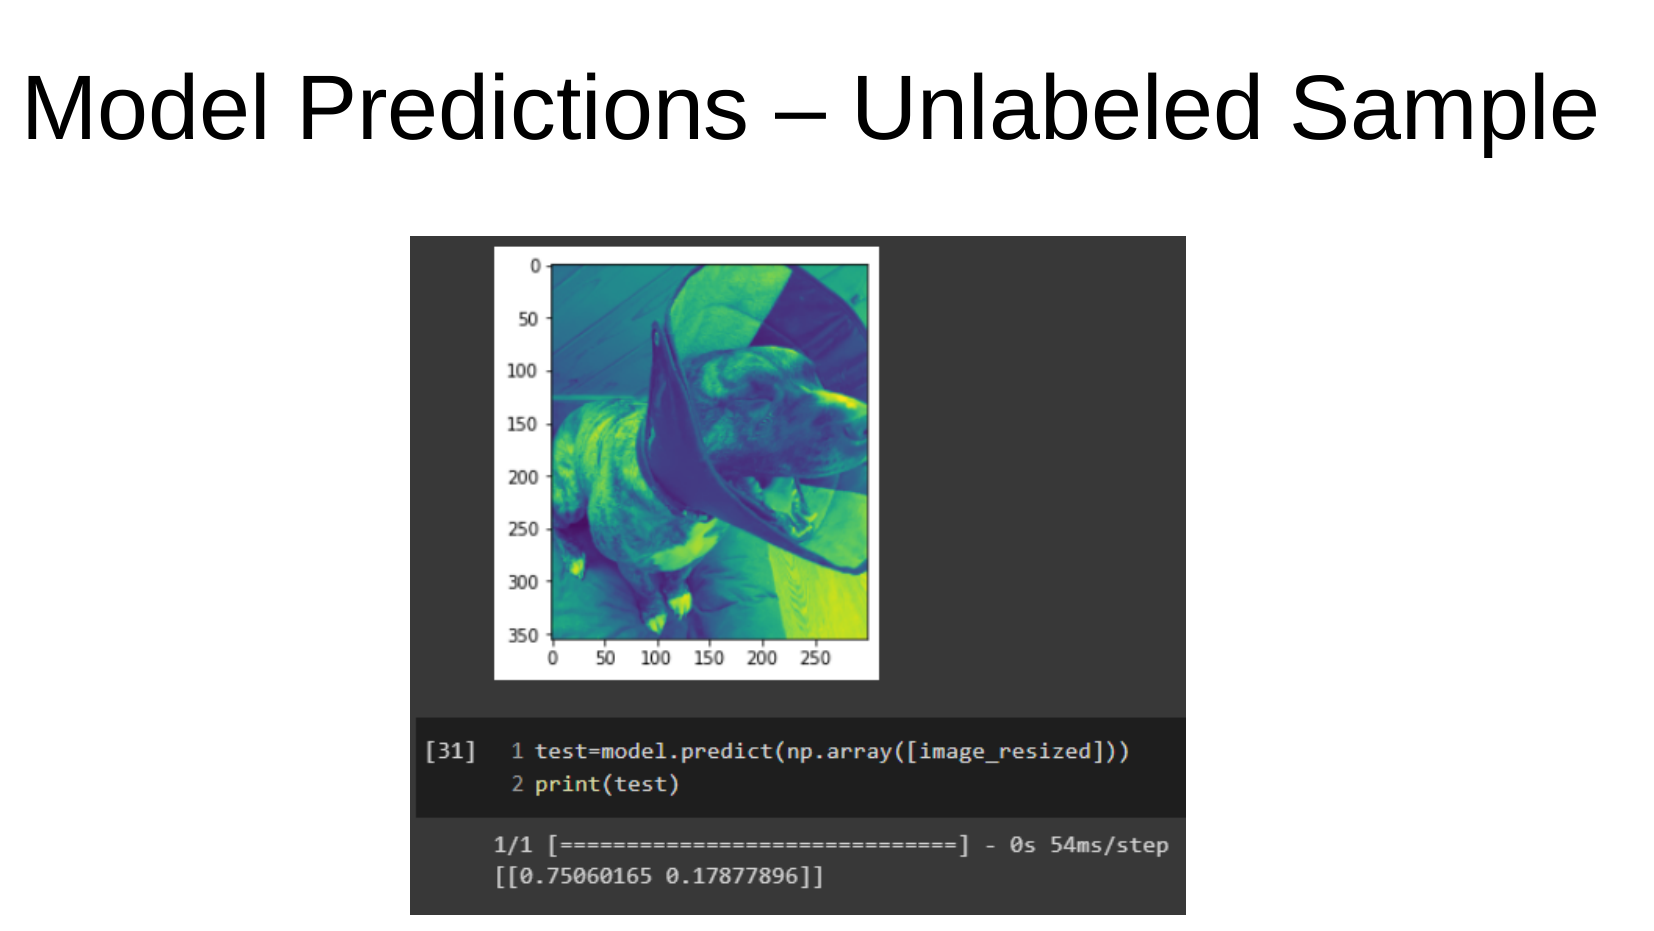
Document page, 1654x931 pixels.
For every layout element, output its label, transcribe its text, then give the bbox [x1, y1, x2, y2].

picture [410, 236, 1186, 916]
title Model Predictions – Unlabeled Sample [4, 4, 1621, 211]
